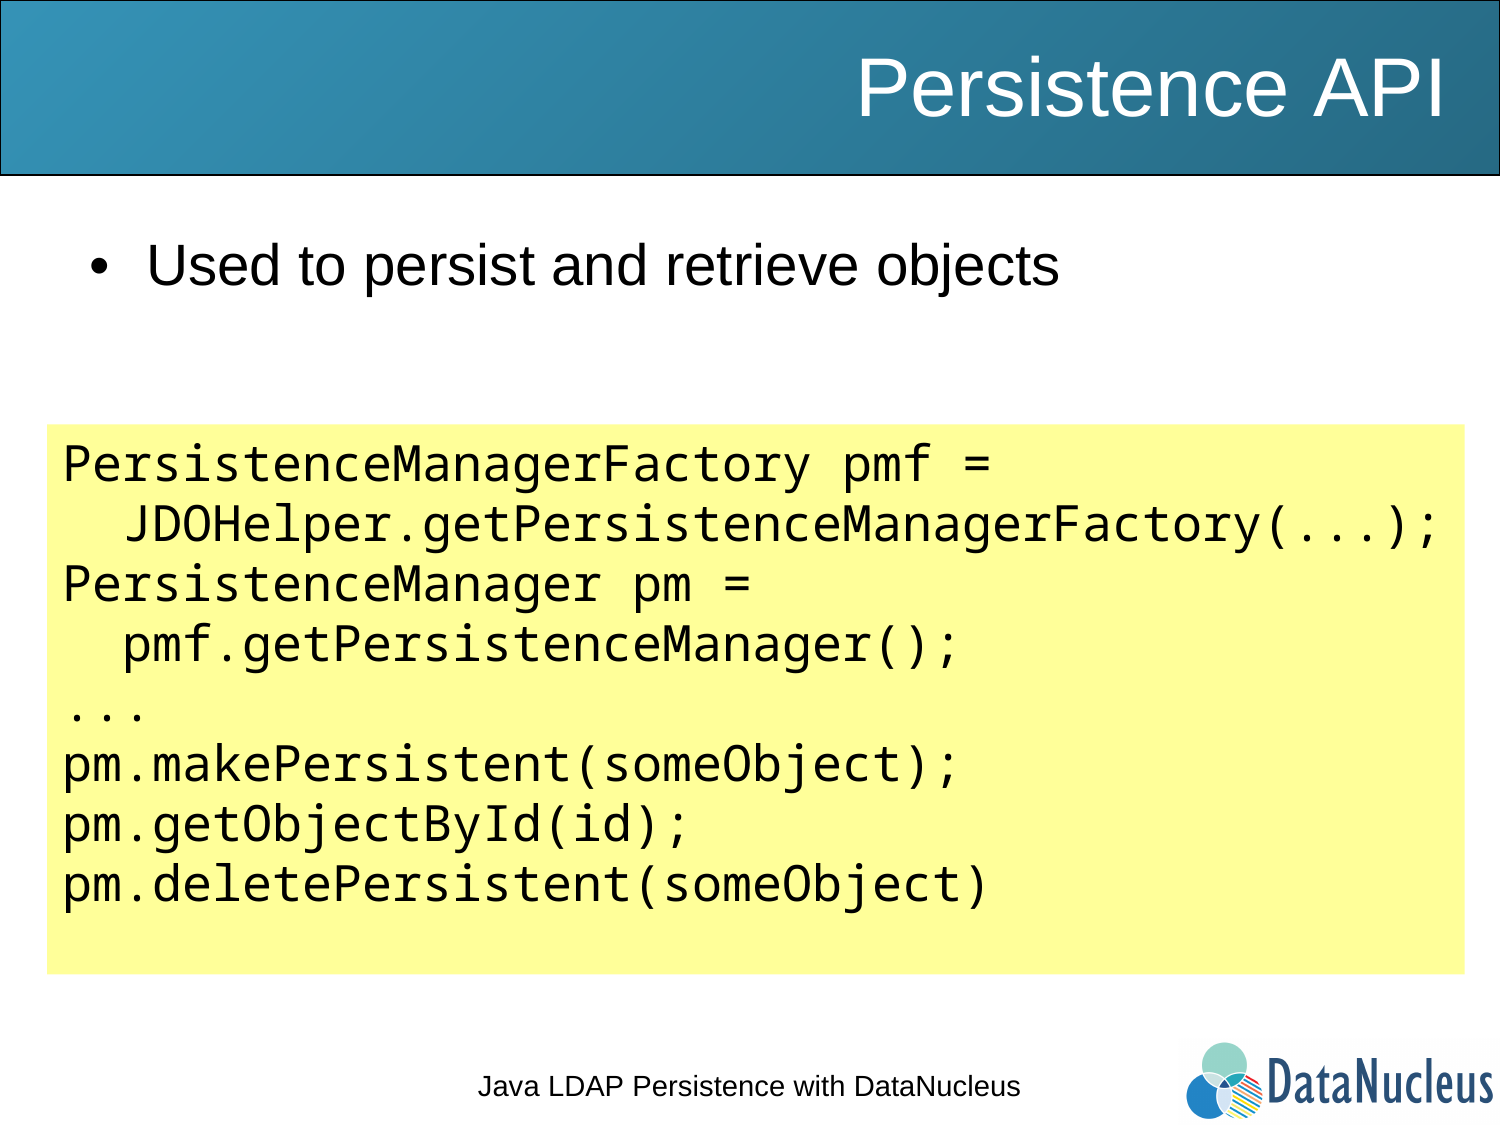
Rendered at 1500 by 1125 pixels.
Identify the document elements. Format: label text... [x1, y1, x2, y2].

picture [1178, 1038, 1500, 1125]
text_box PersistenceManagerFactory pmf = JDOHelper.getPersistenceManagerFactory(...); PersistenceManager pm = pmf.getPersistenceManager(); ... pm.makePersistent(someObject); pm.getObjectById(id); pm.deletePersistent(someObject) [47, 424, 1465, 975]
list Used to persist and retrieve objects [75, 224, 1426, 414]
title Persistence API [237, 12, 1463, 163]
